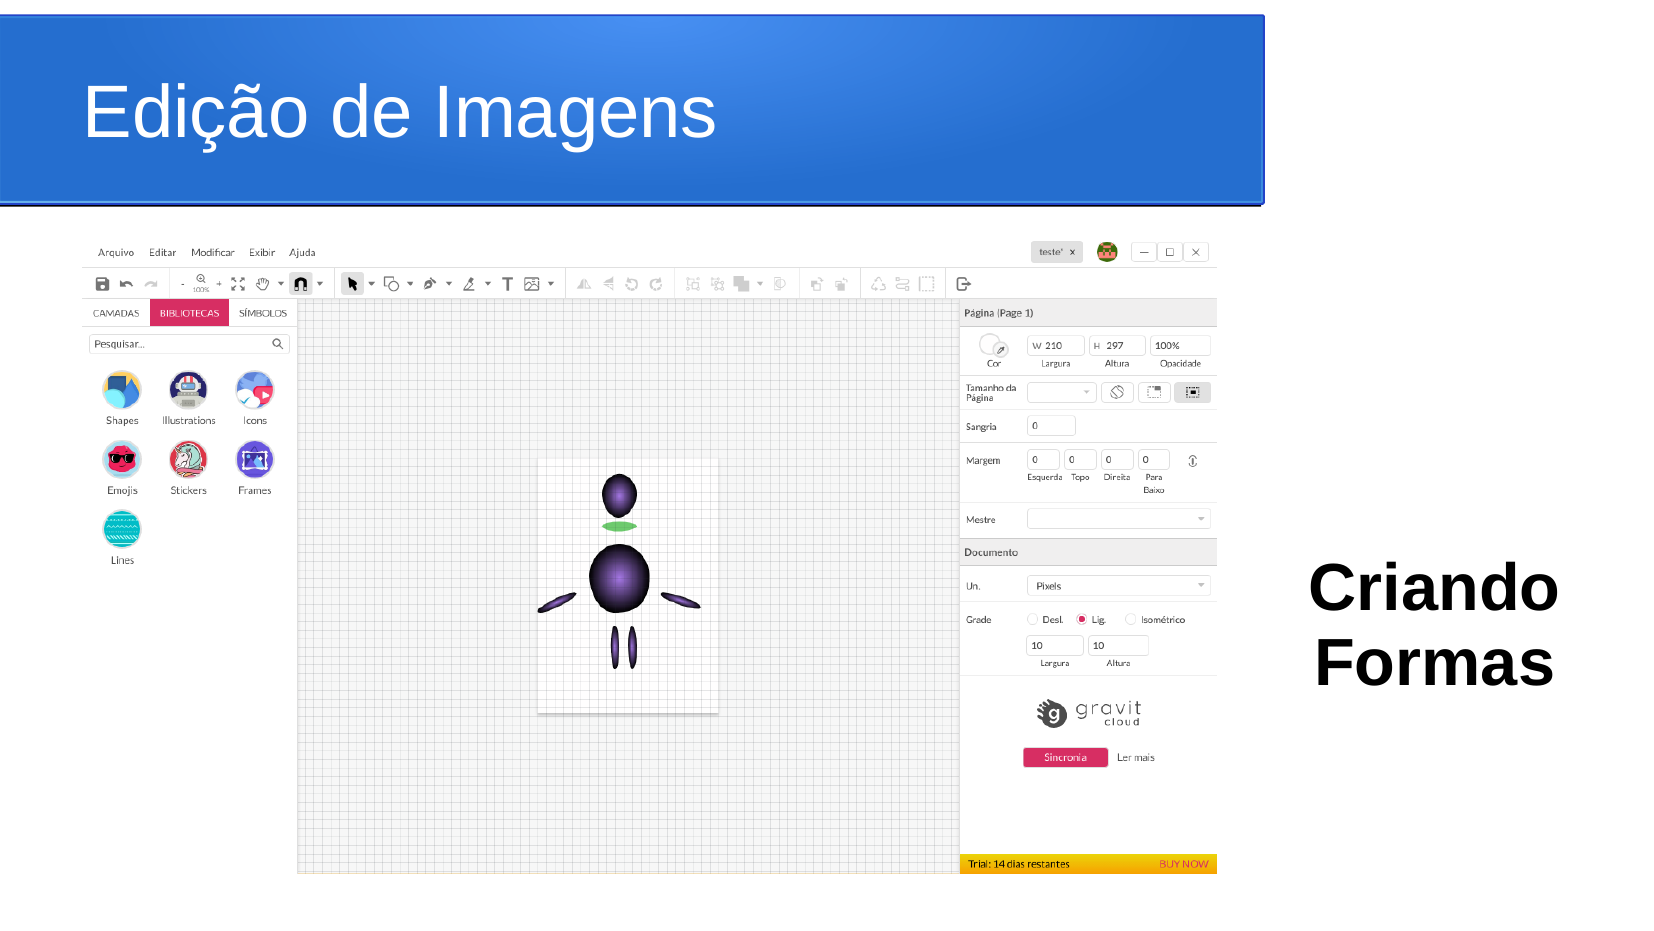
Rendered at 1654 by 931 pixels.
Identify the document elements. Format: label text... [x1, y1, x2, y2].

title Edição de Imagens [82, 35, 1235, 189]
picture [82, 236, 1217, 875]
subtitle Criando Formas [1217, 513, 1654, 737]
